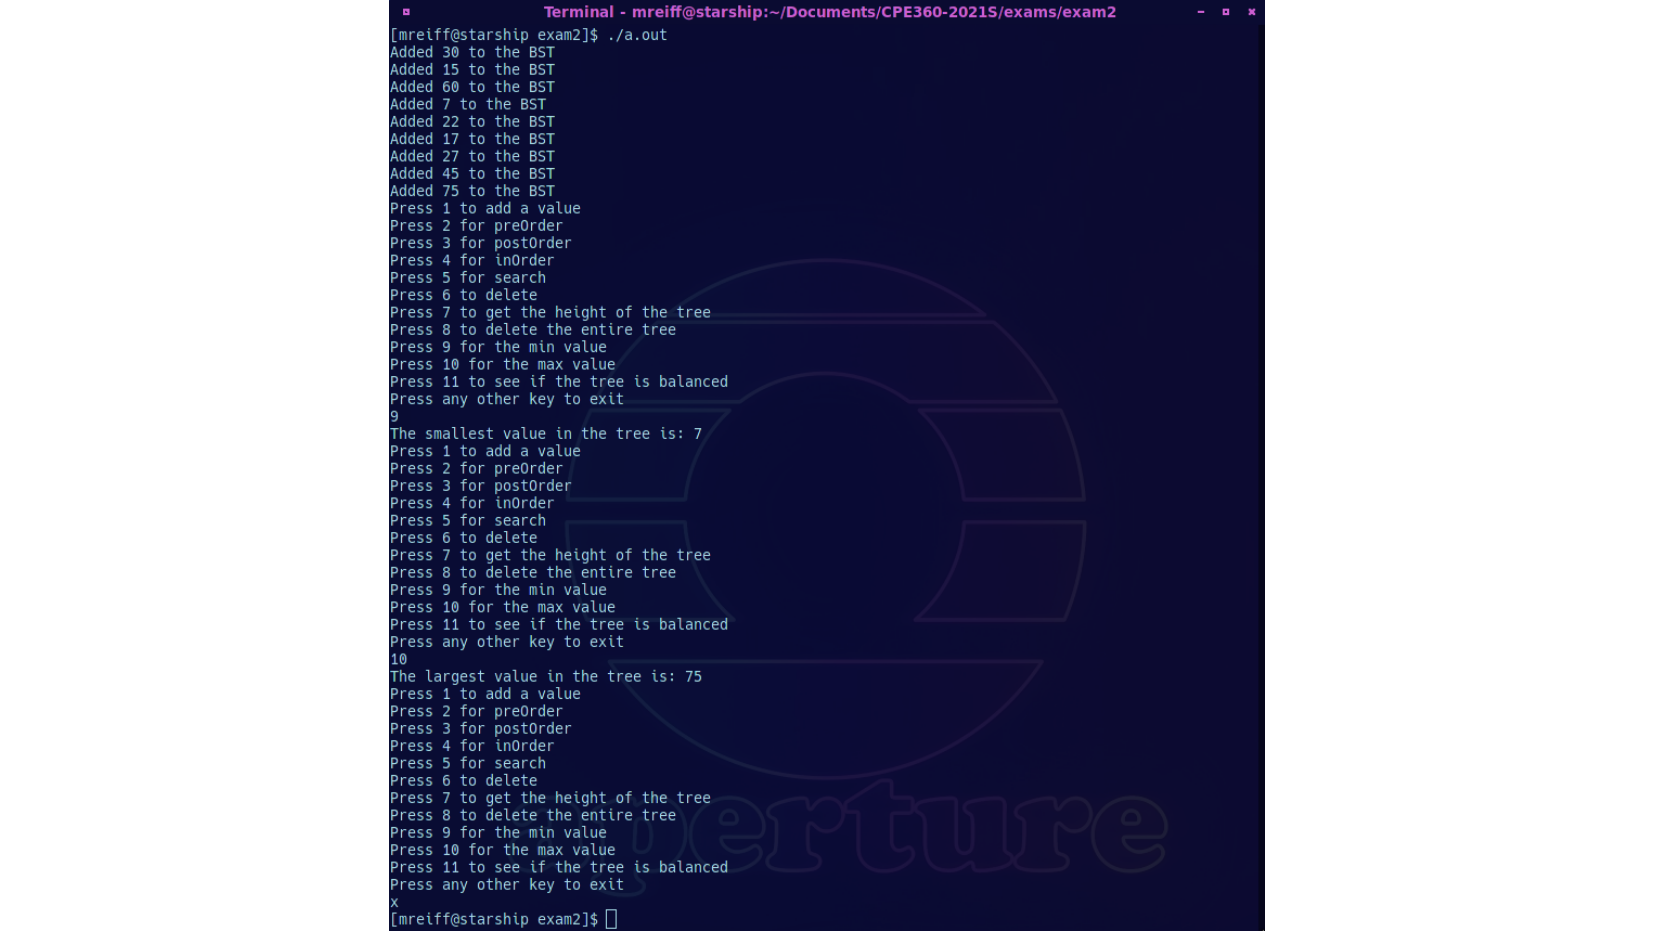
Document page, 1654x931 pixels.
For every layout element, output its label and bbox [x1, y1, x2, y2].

picture [389, 0, 1265, 931]
